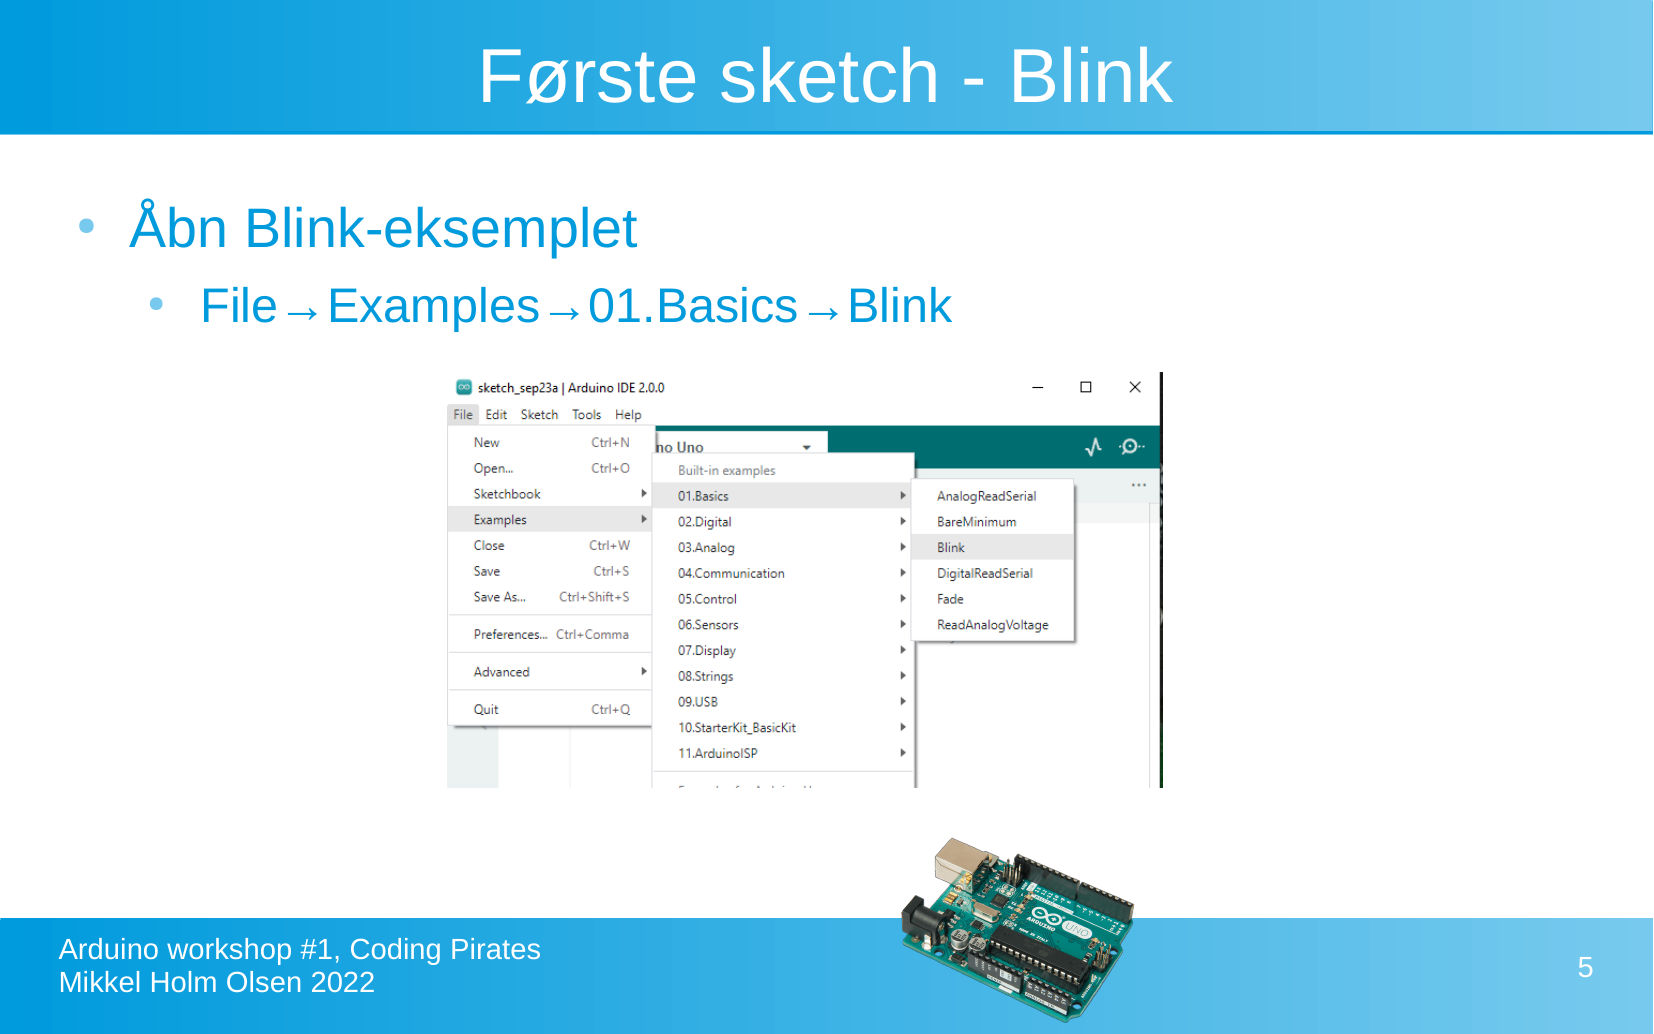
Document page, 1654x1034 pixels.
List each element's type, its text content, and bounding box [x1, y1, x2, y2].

picture [900, 836, 1138, 1024]
title Første sketch - Blink [58, 32, 1594, 120]
picture [447, 372, 1163, 788]
list Åbn Blink-eksemplet File→Examples→01.Basics→Blink [58, 196, 1594, 338]
